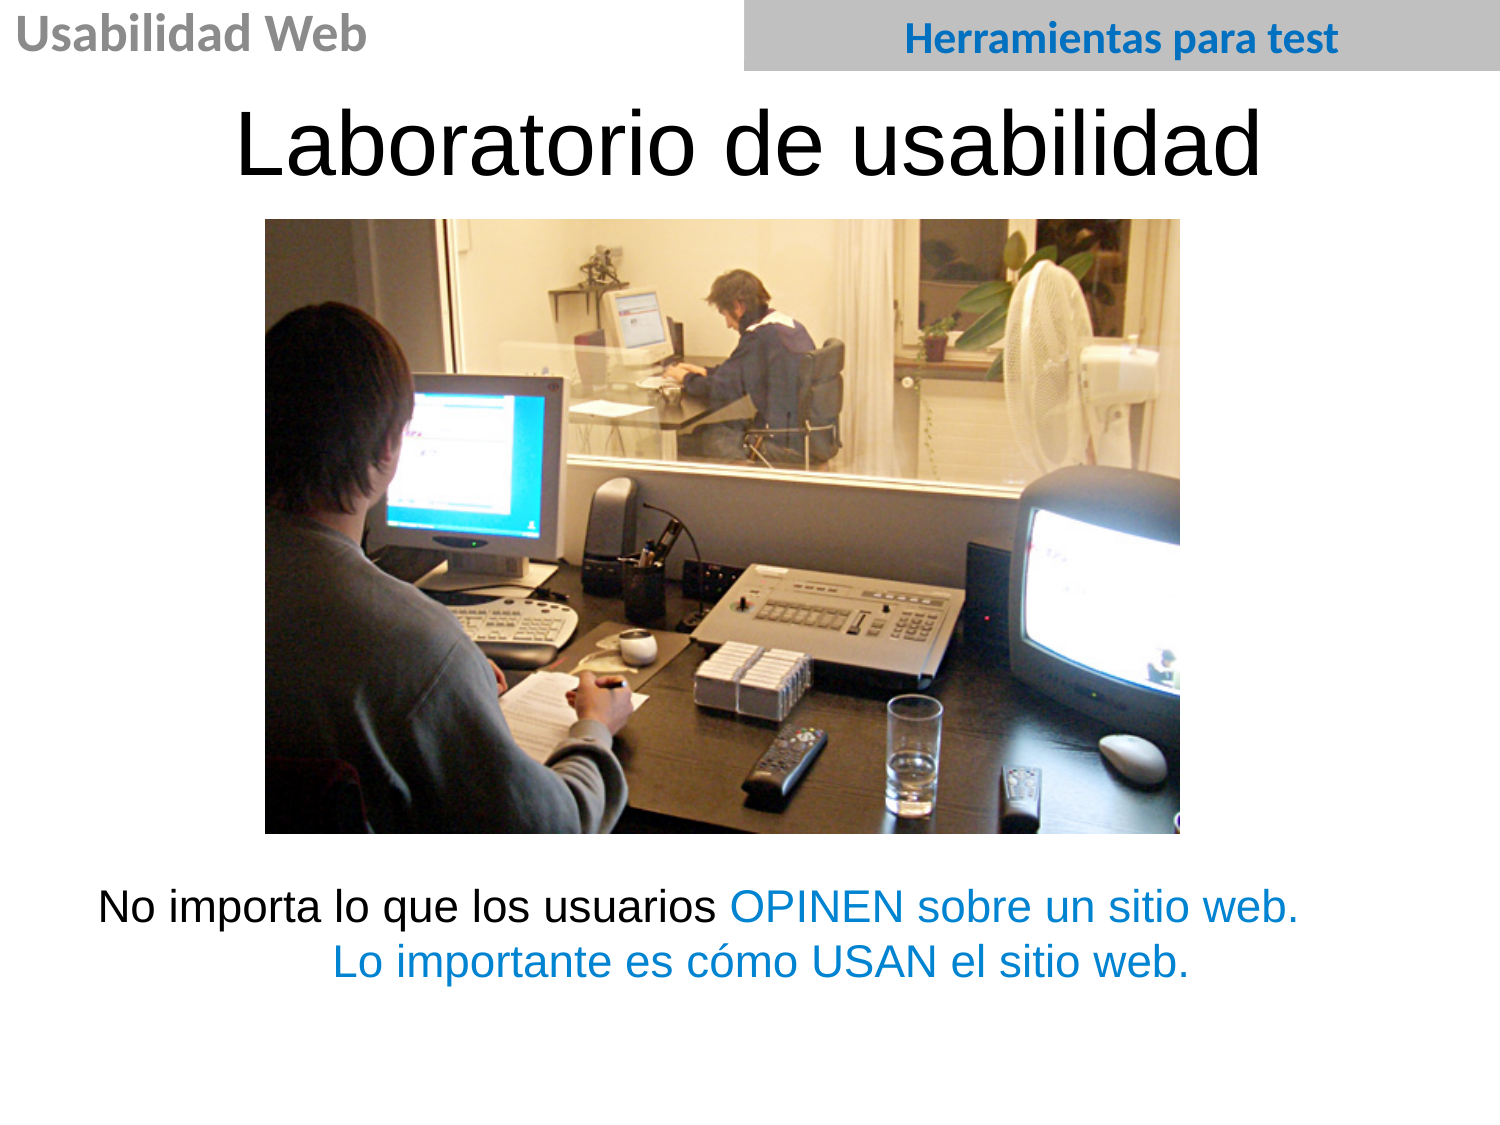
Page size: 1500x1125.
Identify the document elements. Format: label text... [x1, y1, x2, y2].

picture [265, 219, 1180, 834]
title Herramientas para test [744, 0, 1500, 71]
text_box Laboratorio de usabilidad [75, 60, 1425, 233]
text_box No importa lo que los usuarios OPINEN sobre un sitio web. Lo importante es cómo USAN el sitio web. [82, 869, 1441, 975]
title Usabilidad Web [0, 0, 745, 60]
